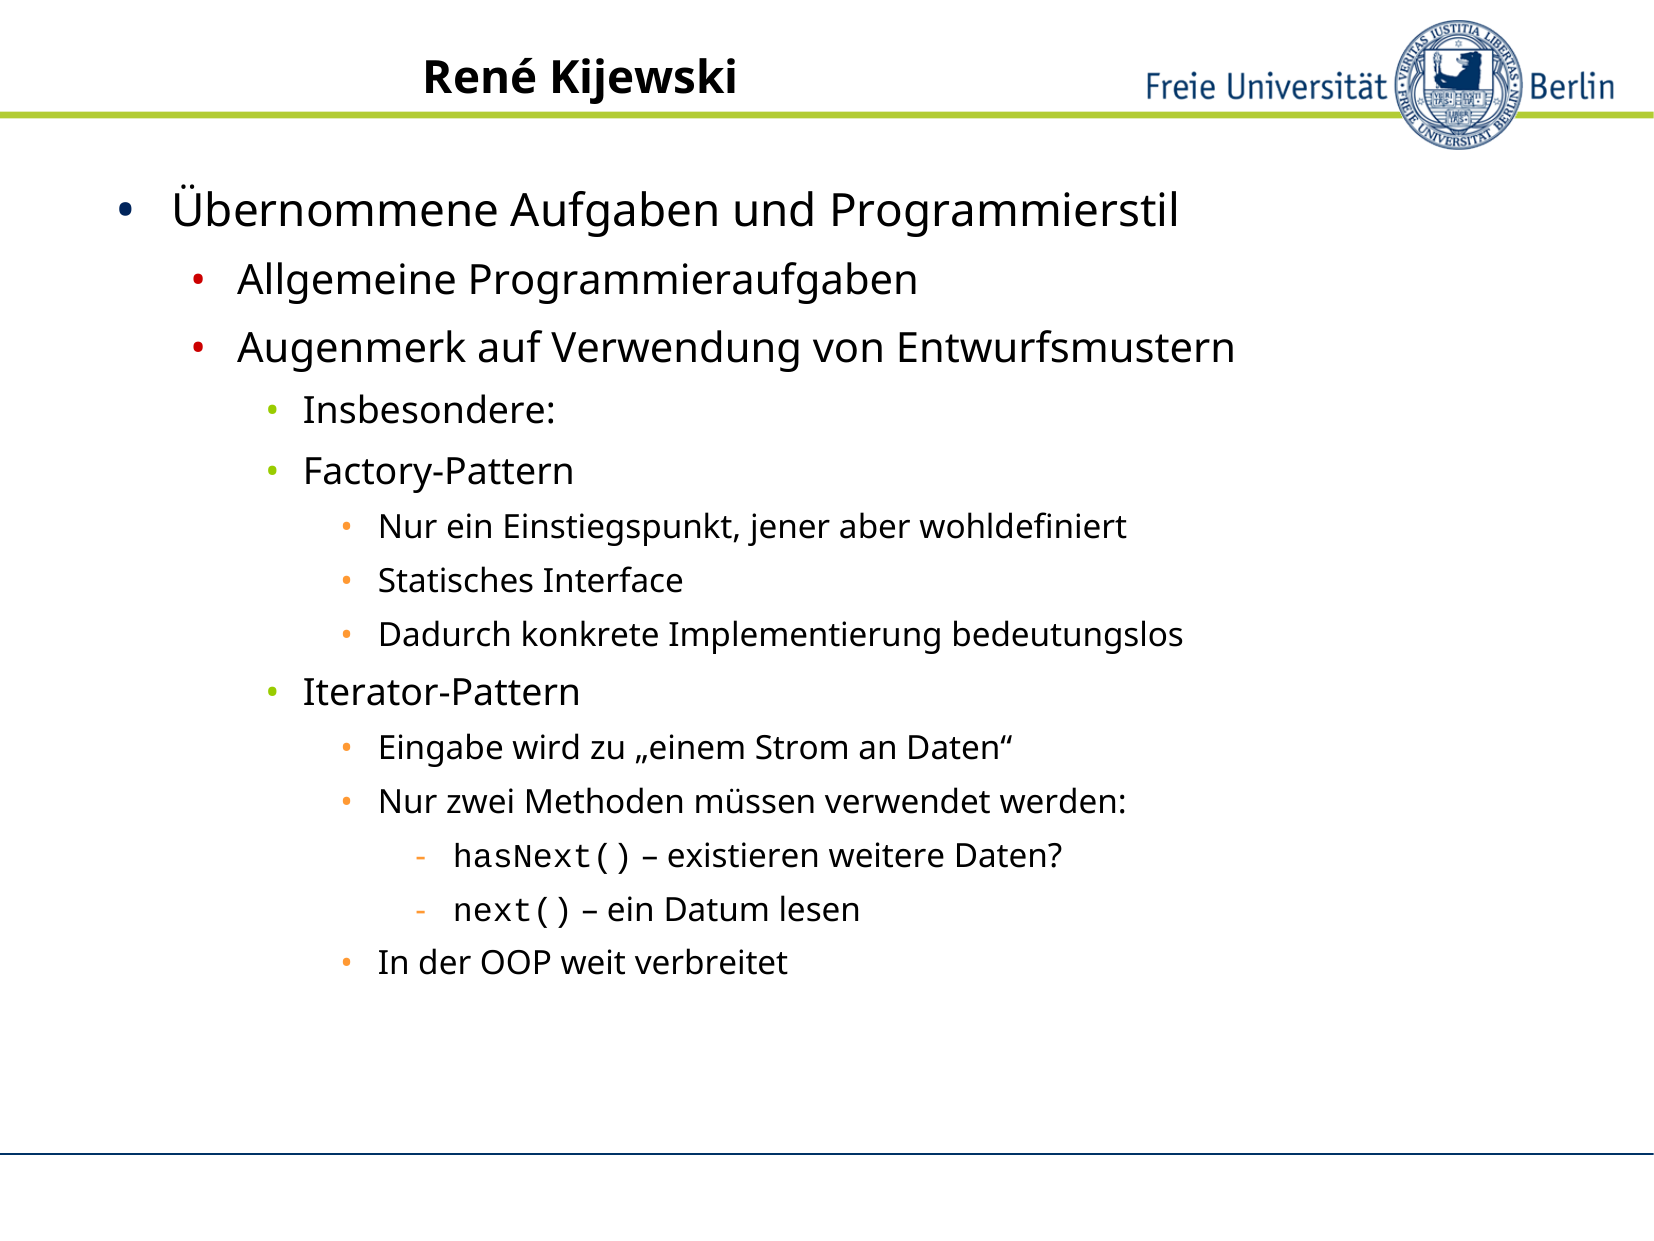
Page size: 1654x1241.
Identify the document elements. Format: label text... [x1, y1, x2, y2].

list Übernommene Aufgaben und Programmierstil Allgemeine Programmieraufgaben Augenmerk auf Verwendung von Entwurfsmustern Insbesondere: Factory-Pattern Nur ein Einstiegspunkt, jener aber wohldefiniert Statisches Interface Dadurch konkrete Implementierung bedeutungslos Iterator-Pattern Eingabe wird zu „einem Strom an Daten“ Nur zwei Methoden müssen verwendet werden: hasNext() – existieren weitere Daten? next() – ein Datum lesen In der OOP weit verbreitet [115, 177, 1418, 917]
title René Kijewski [422, 0, 1654, 152]
